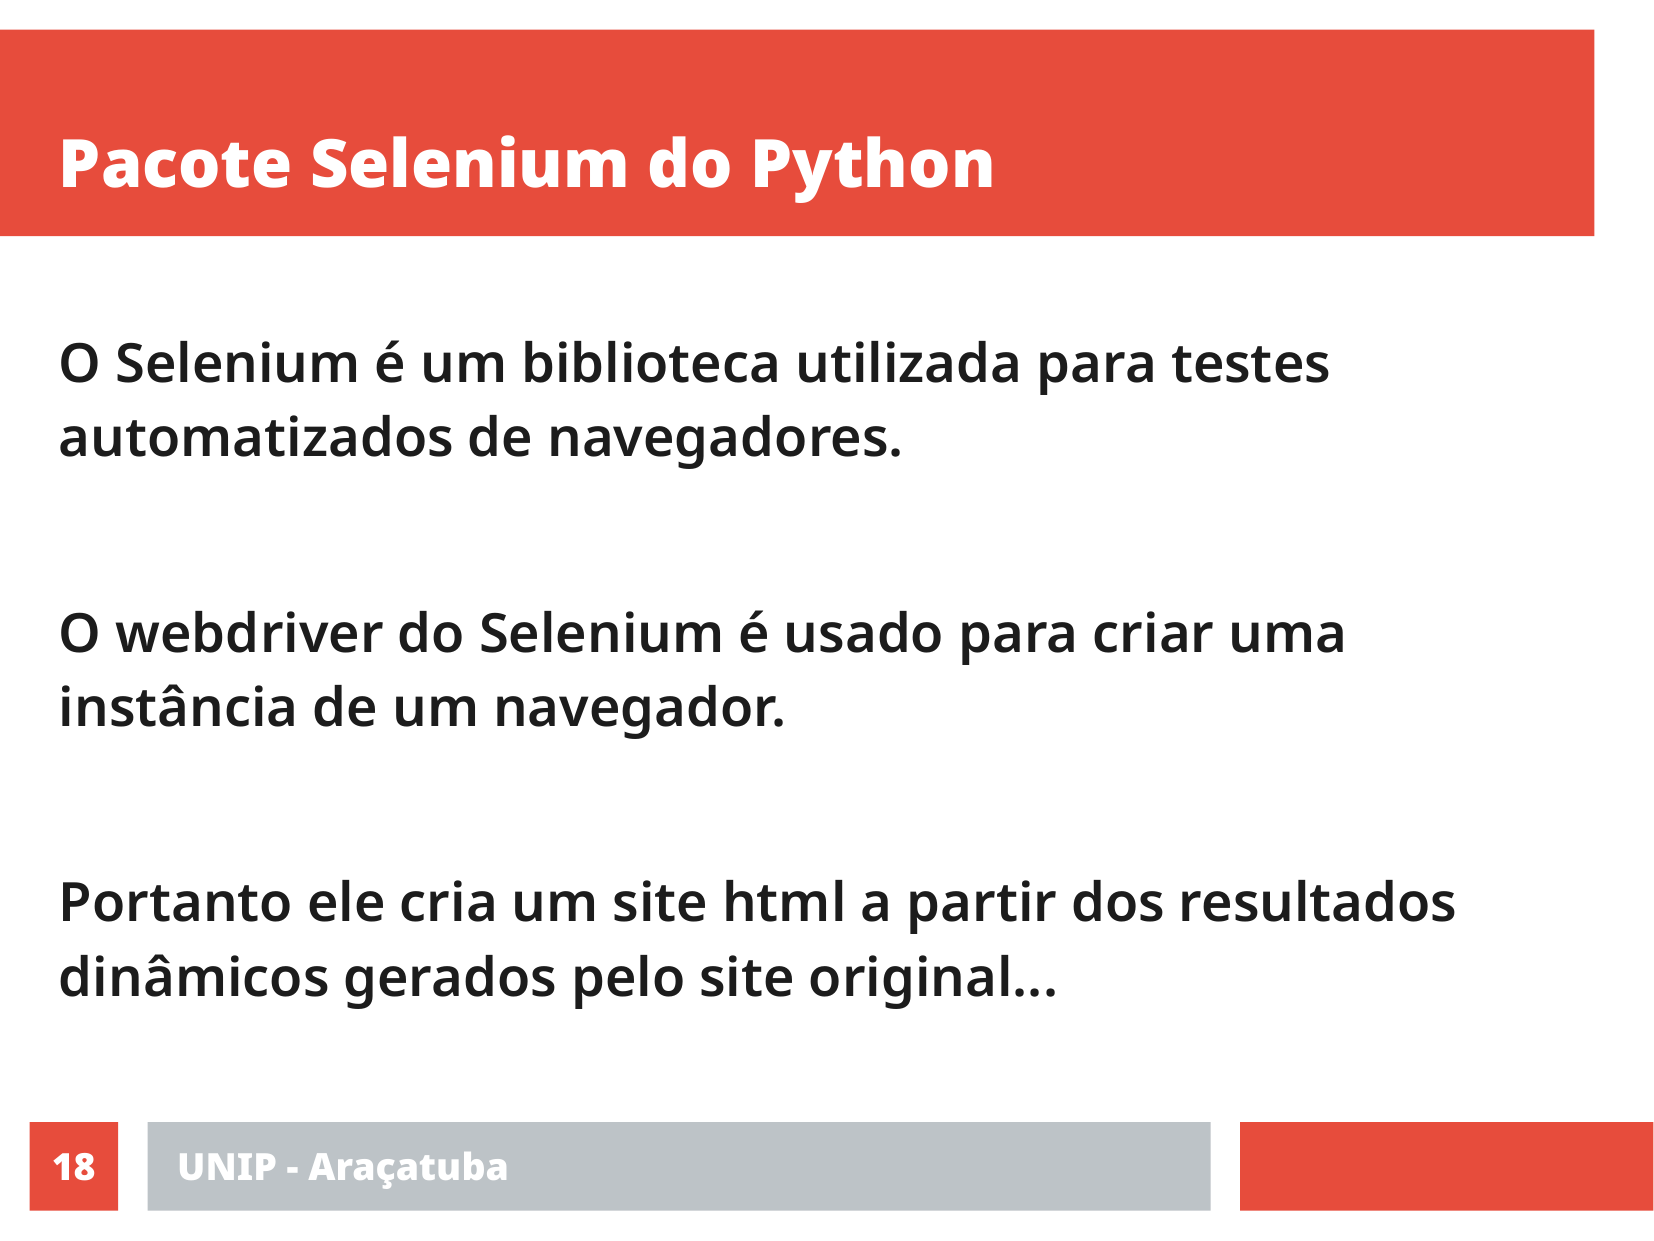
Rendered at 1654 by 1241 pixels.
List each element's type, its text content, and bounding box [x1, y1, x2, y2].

title Pacote Selenium do Python [59, 59, 1595, 207]
list O Selenium é um biblioteca utilizada para testes automatizados de navegadores. O webdriver do Selenium é usado para criar uma instância de um navegador. Portanto ele cria um site html a partir dos resultados dinâmicos gerados pelo site original... [59, 324, 1565, 1093]
